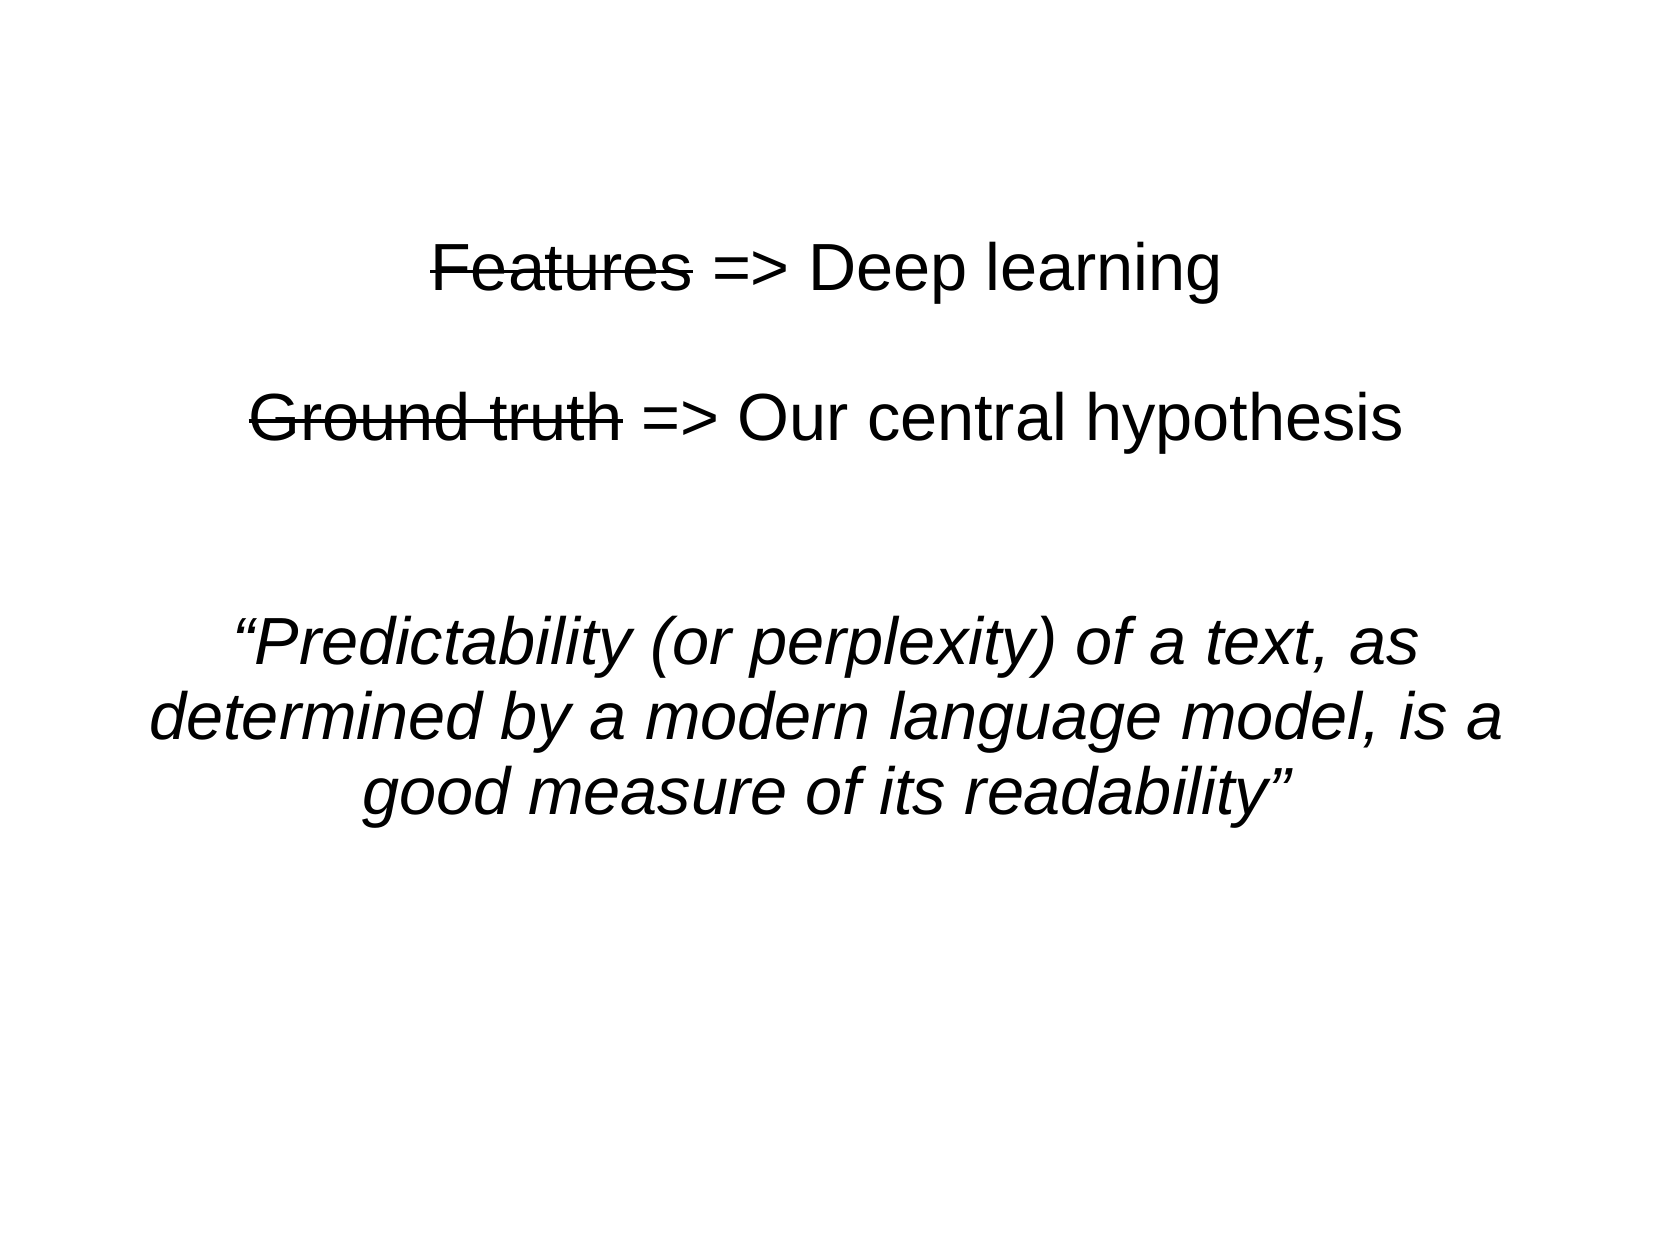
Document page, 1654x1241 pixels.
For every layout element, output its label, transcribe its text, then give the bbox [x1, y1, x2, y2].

text_box Features => Deep learning Ground truth => Our central hypothesis “Predictability (or perplexity) of a text, as determined by a modern language model, is a good measure of its readability” [82, 49, 1571, 1010]
